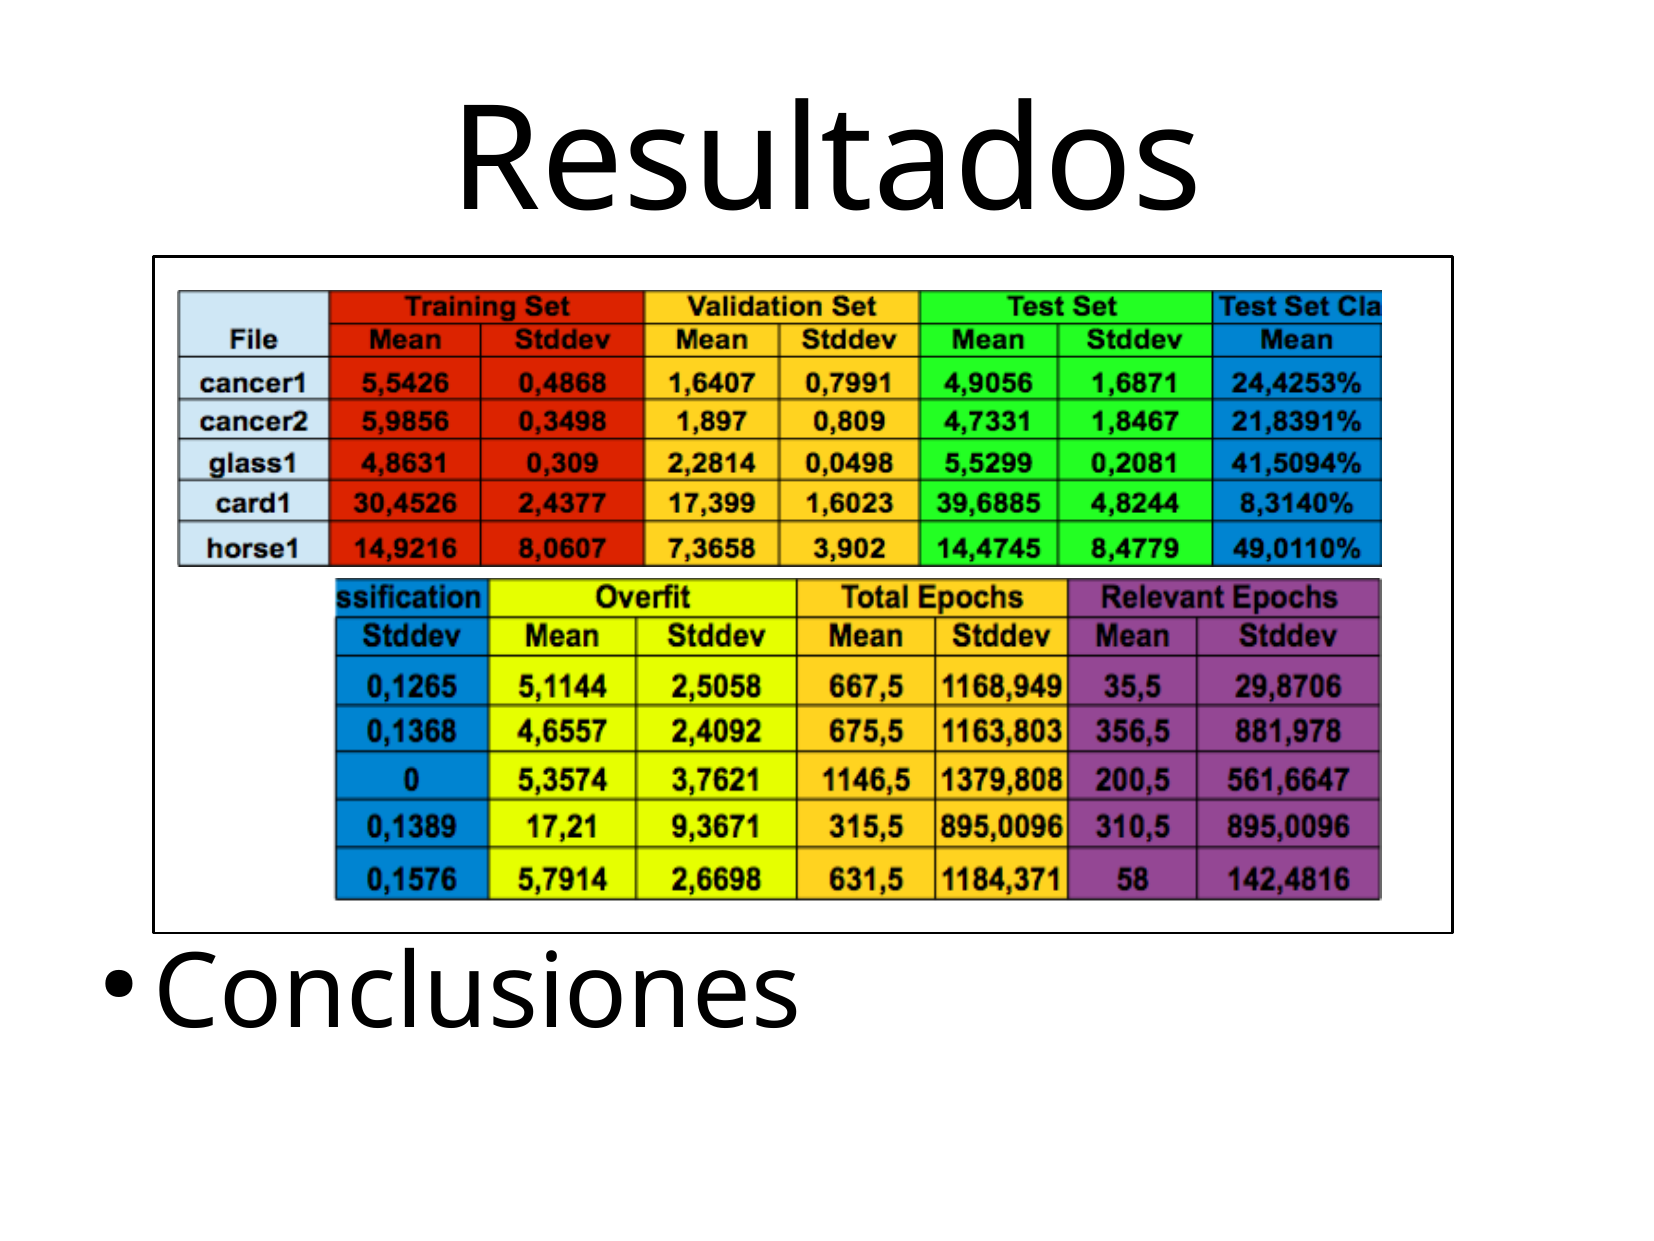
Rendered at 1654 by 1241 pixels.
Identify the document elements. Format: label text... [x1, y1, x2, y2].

list Conclusiones [82, 290, 1571, 1123]
list Conclusiones [155, 290, 1451, 932]
picture [177, 290, 1382, 567]
title Resultados [82, 49, 1571, 257]
picture [330, 578, 1382, 903]
